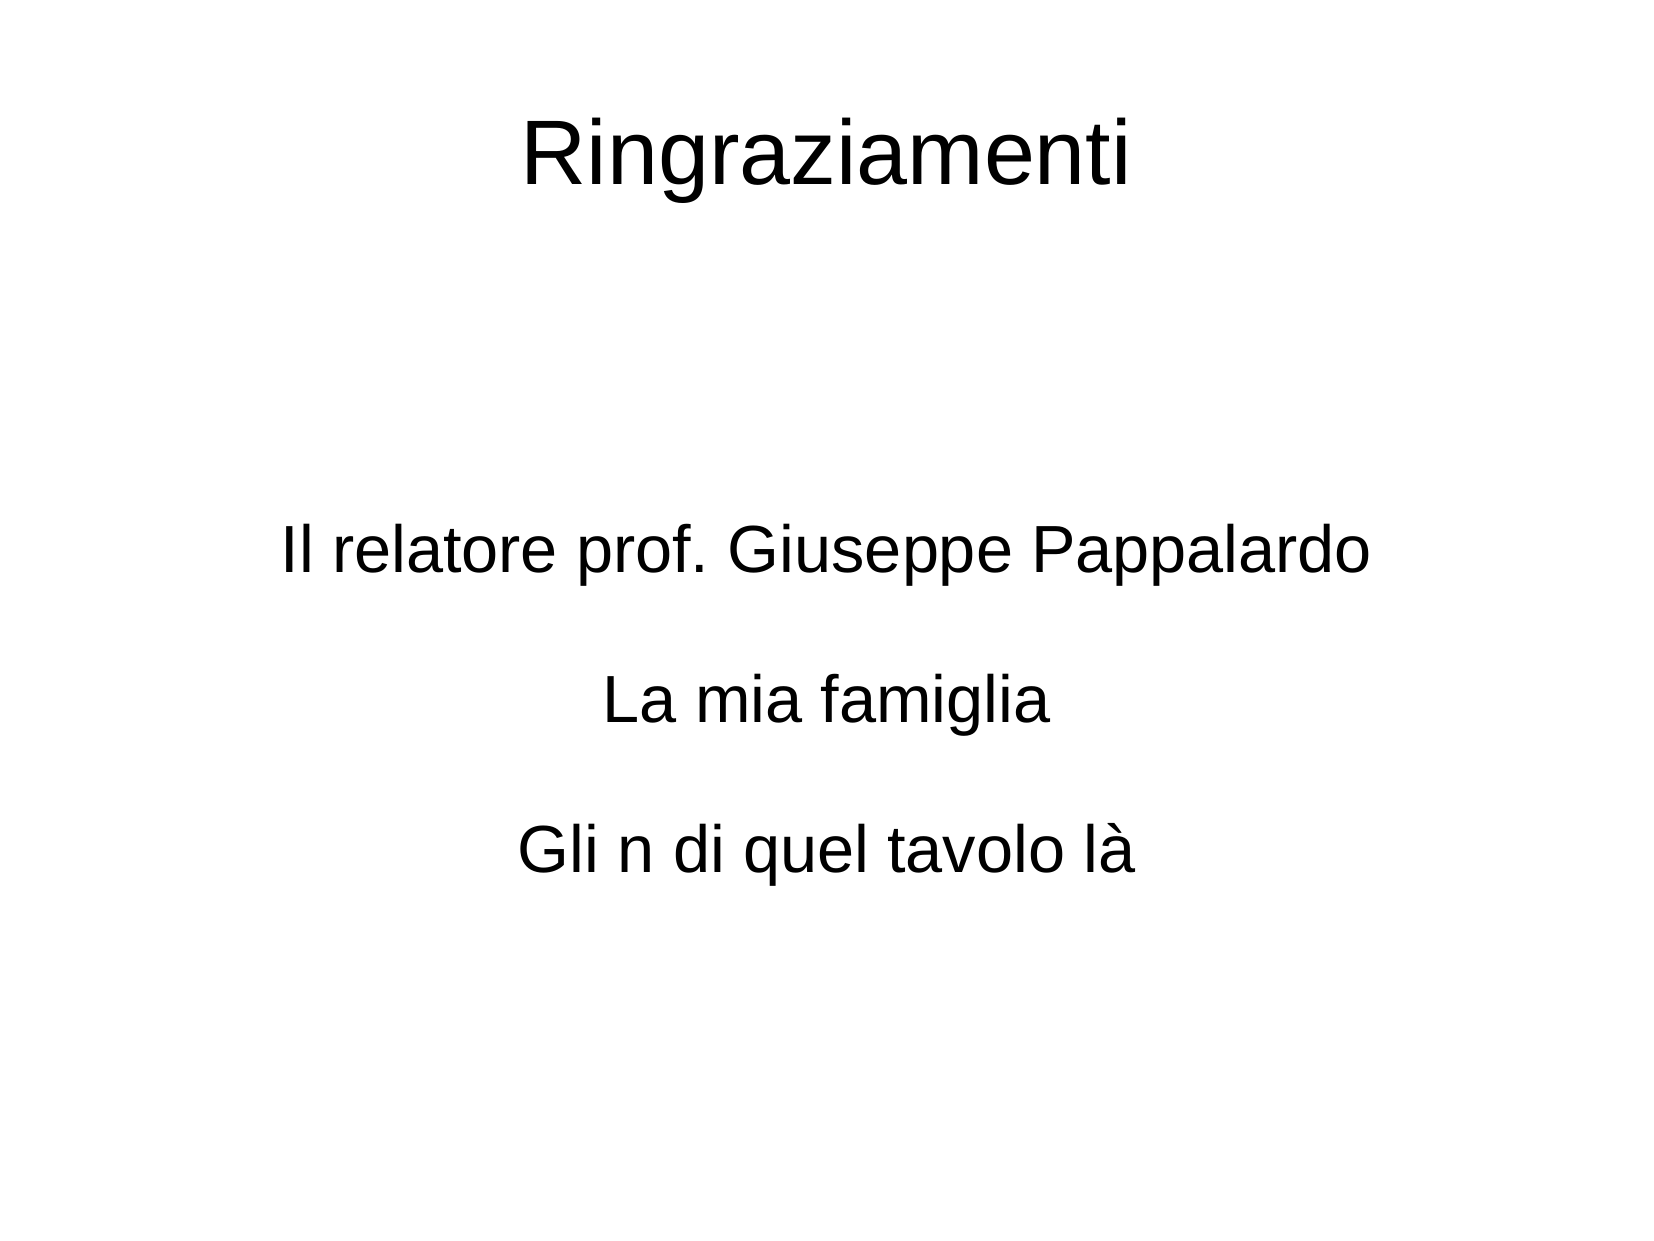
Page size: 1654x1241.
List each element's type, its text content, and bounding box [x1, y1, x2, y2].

title Ringraziamenti [82, 49, 1571, 257]
subtitle Il relatore prof. Giuseppe Pappalardo La mia famiglia Gli n di quel tavolo là [82, 290, 1571, 1109]
